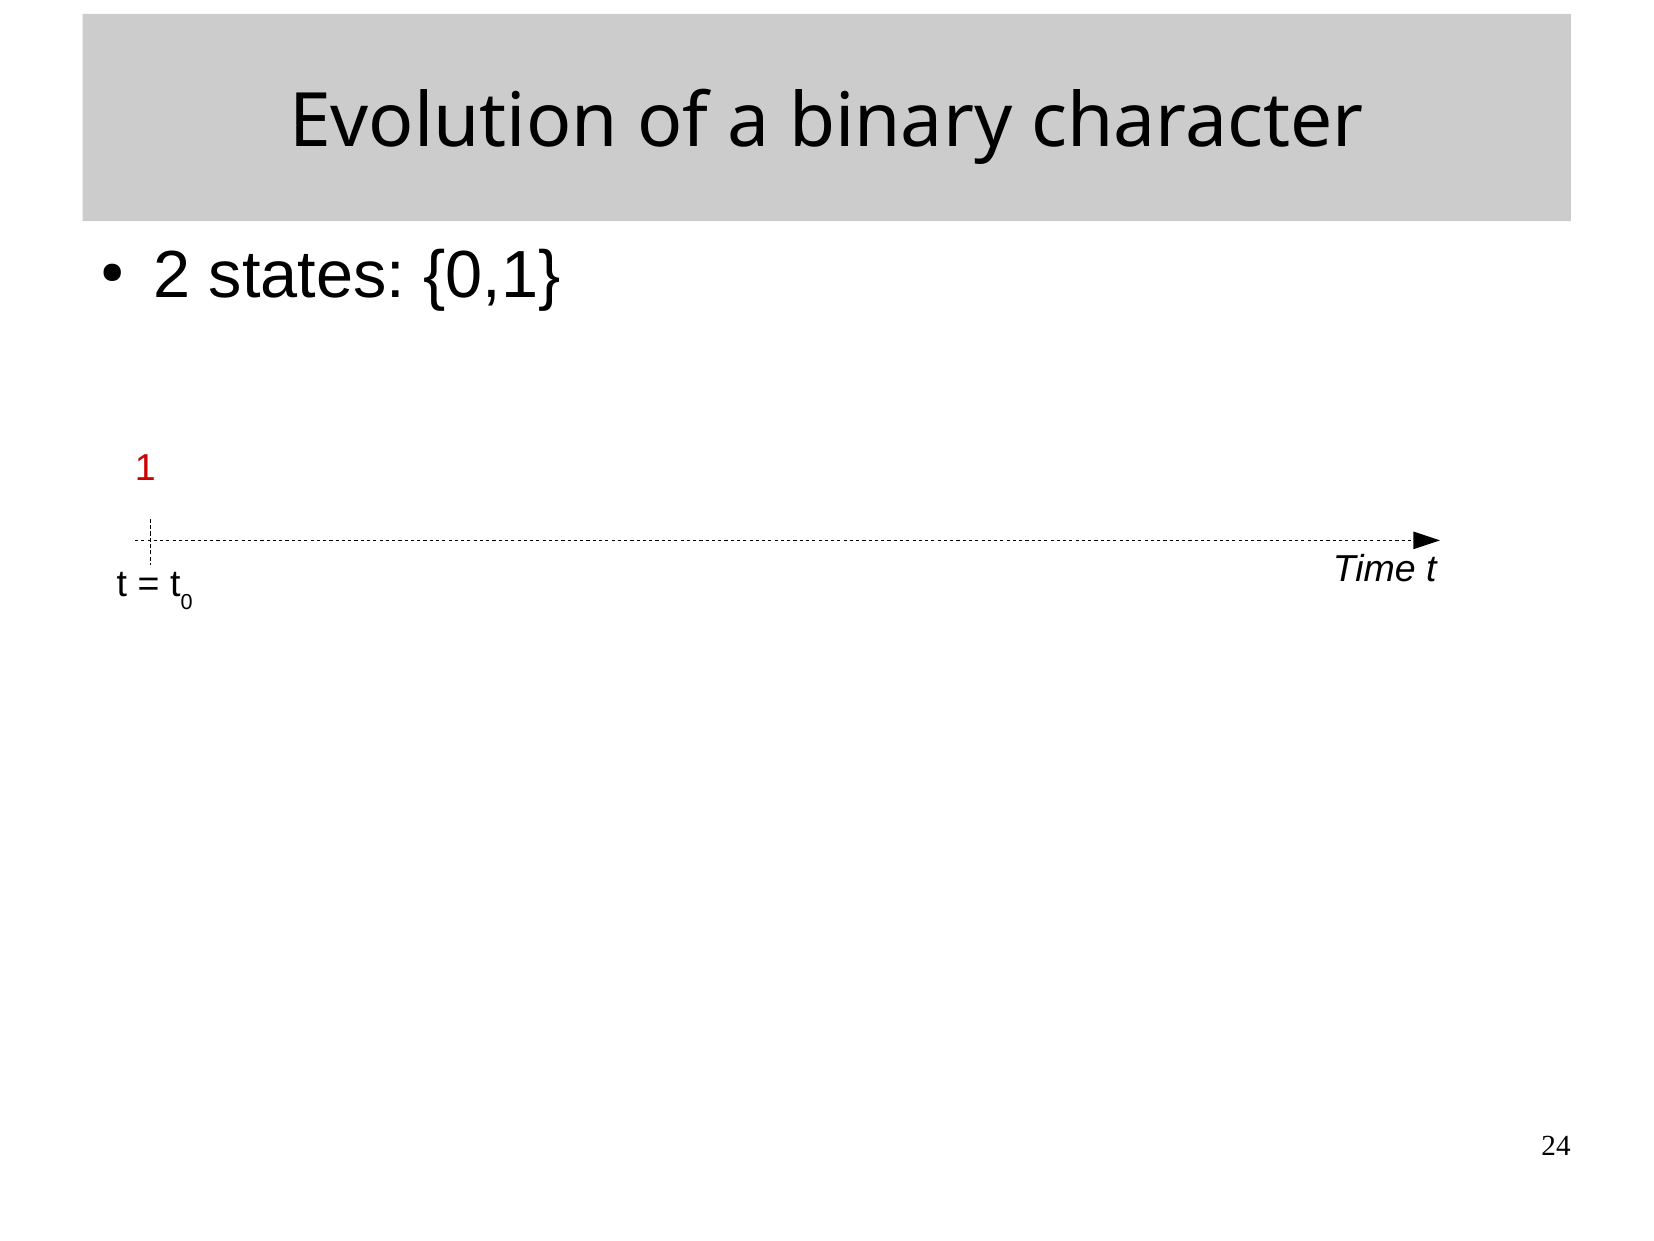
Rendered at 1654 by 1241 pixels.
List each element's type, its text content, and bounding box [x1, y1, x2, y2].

text_box 1 [120, 438, 196, 496]
text_box Time t [1318, 540, 1514, 598]
list 2 states: {0,1} [82, 237, 1571, 421]
title Evolution of a binary character [82, 13, 1571, 222]
text_box t = t0 [101, 555, 211, 622]
